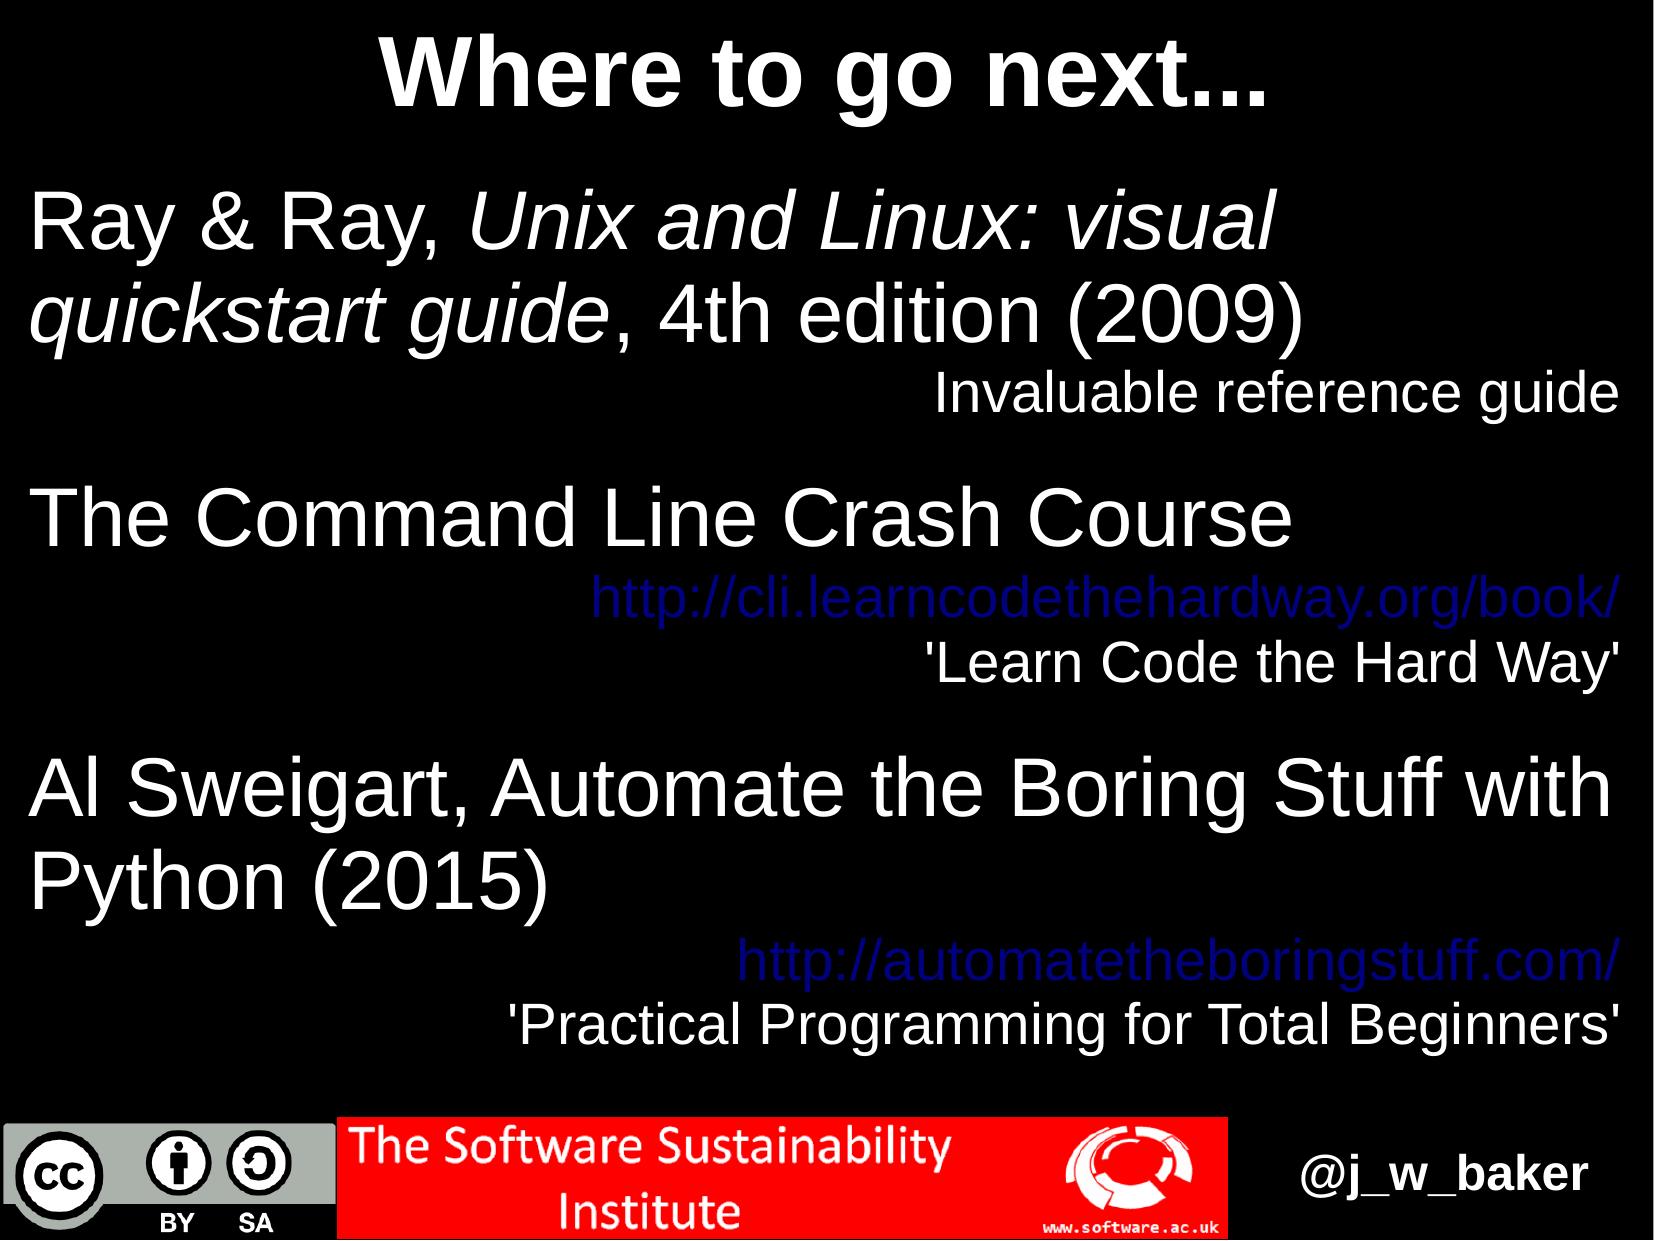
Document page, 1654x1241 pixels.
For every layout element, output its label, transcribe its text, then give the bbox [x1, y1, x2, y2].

picture [0, 1117, 1228, 1239]
text_box Where to go next... Ray & Ray, Unix and Linux: visual quickstart guide, 4th edition (2009) Invaluable reference guide The Command Line Crash Course http://cli.learncodethehardway.org/book/ 'Learn Code the Hard Way' Al Sweigart, Automate the Boring Stuff with Python (2015) http://automatetheboringstuff.com/ 'Practical Programming for Total Beginners' [28, 13, 1623, 1060]
text_box @j_w_baker [1266, 1085, 1622, 1241]
